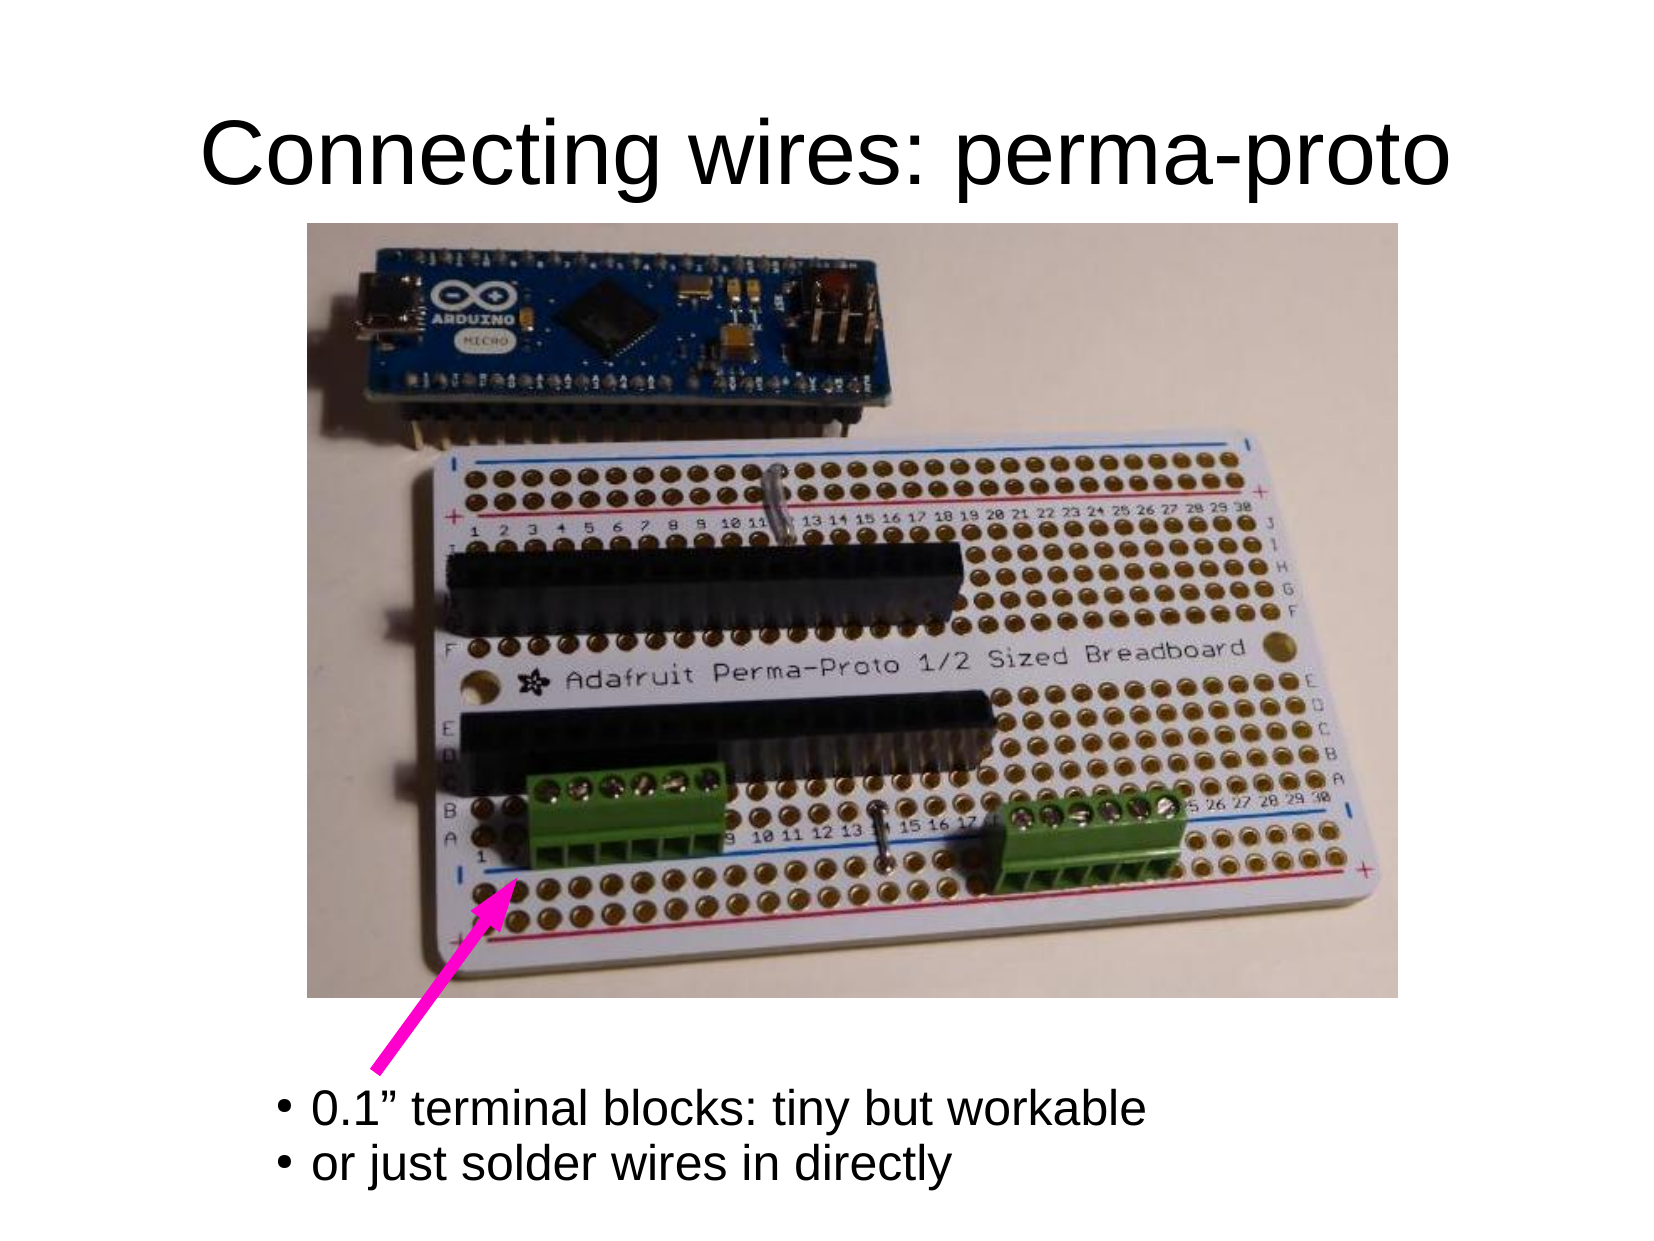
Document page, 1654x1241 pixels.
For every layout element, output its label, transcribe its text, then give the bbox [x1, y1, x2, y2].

title Connecting wires: perma-proto [82, 49, 1571, 257]
text_box 0.1” terminal blocks: tiny but workable or just solder wires in directly [260, 1072, 1163, 1199]
picture [307, 223, 1398, 998]
